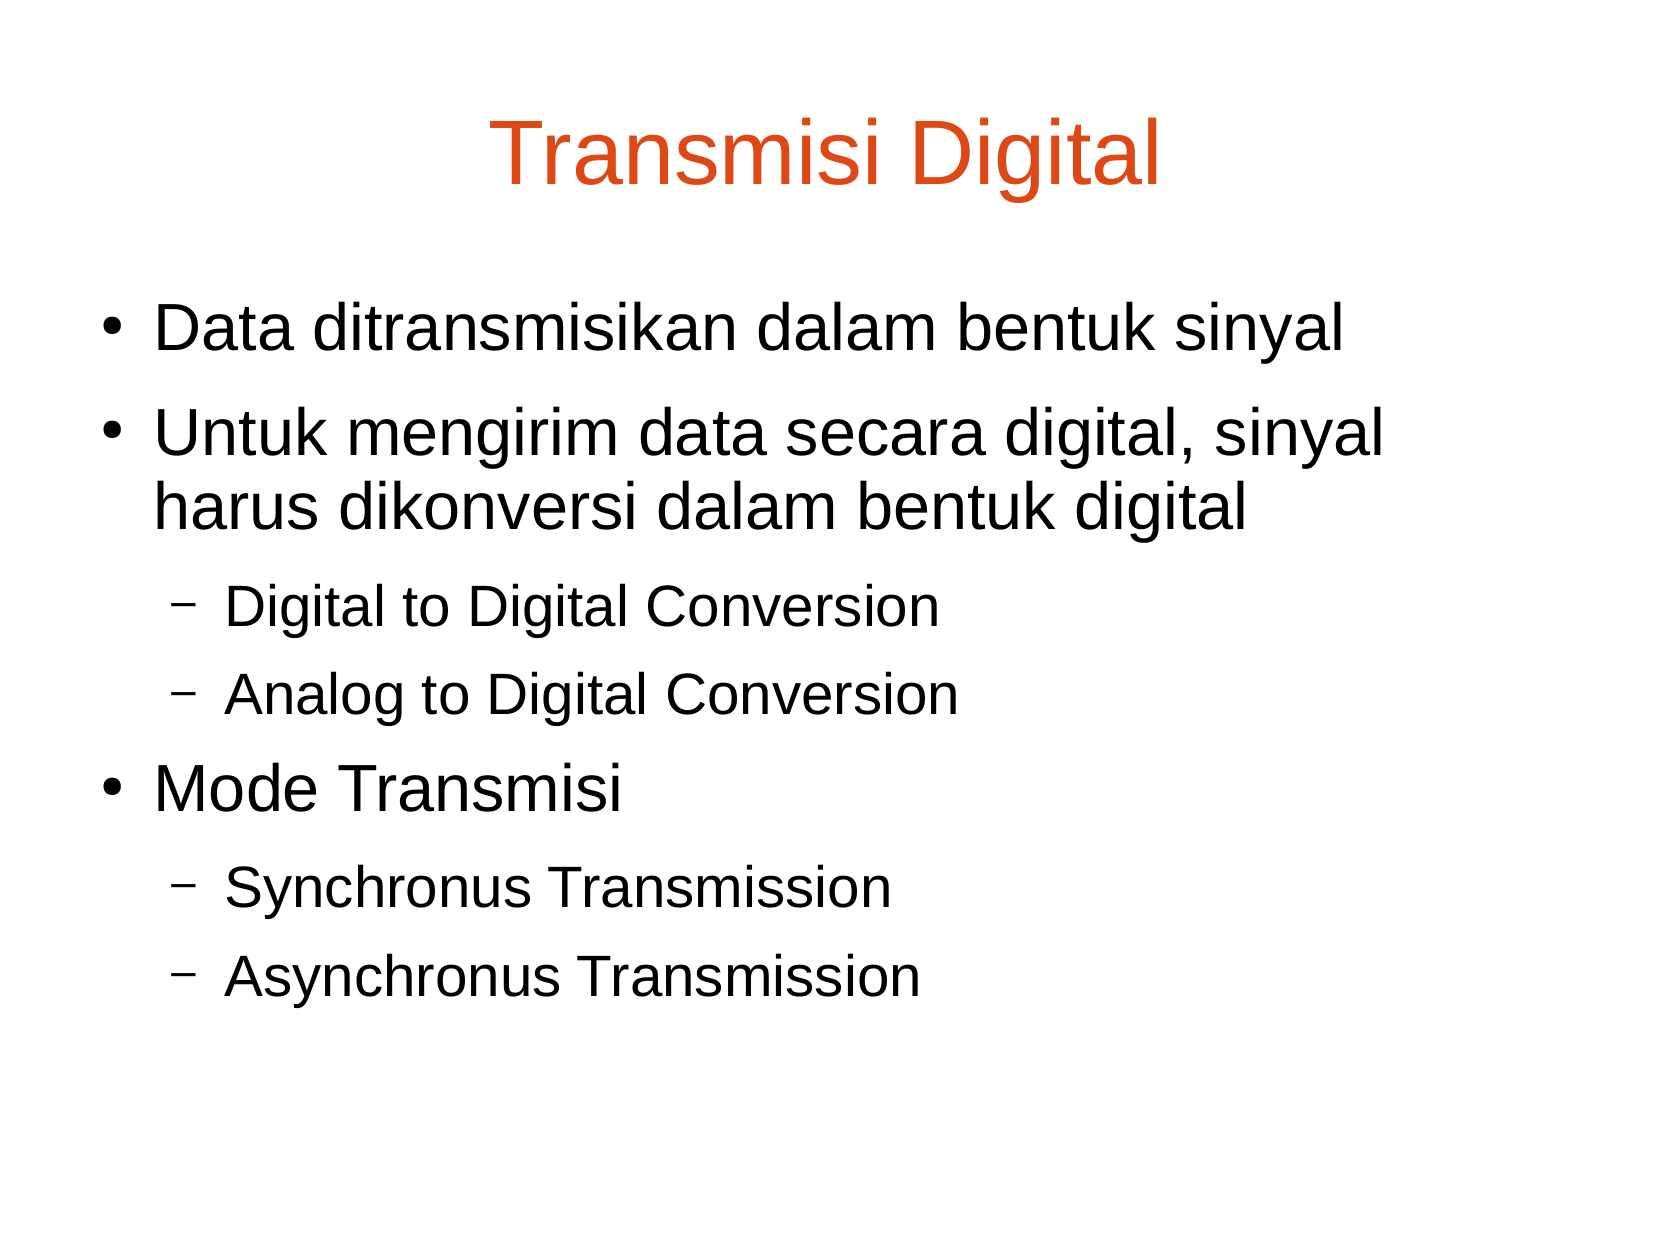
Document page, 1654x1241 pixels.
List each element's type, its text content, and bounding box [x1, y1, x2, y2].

list Data ditransmisikan dalam bentuk sinyal Untuk mengirim data secara digital, sinyal harus dikonversi dalam bentuk digital Digital to Digital Conversion Analog to Digital Conversion Mode Transmisi Synchronus Transmission Asynchronus Transmission [82, 290, 1571, 1010]
title Transmisi Digital [82, 49, 1571, 257]
